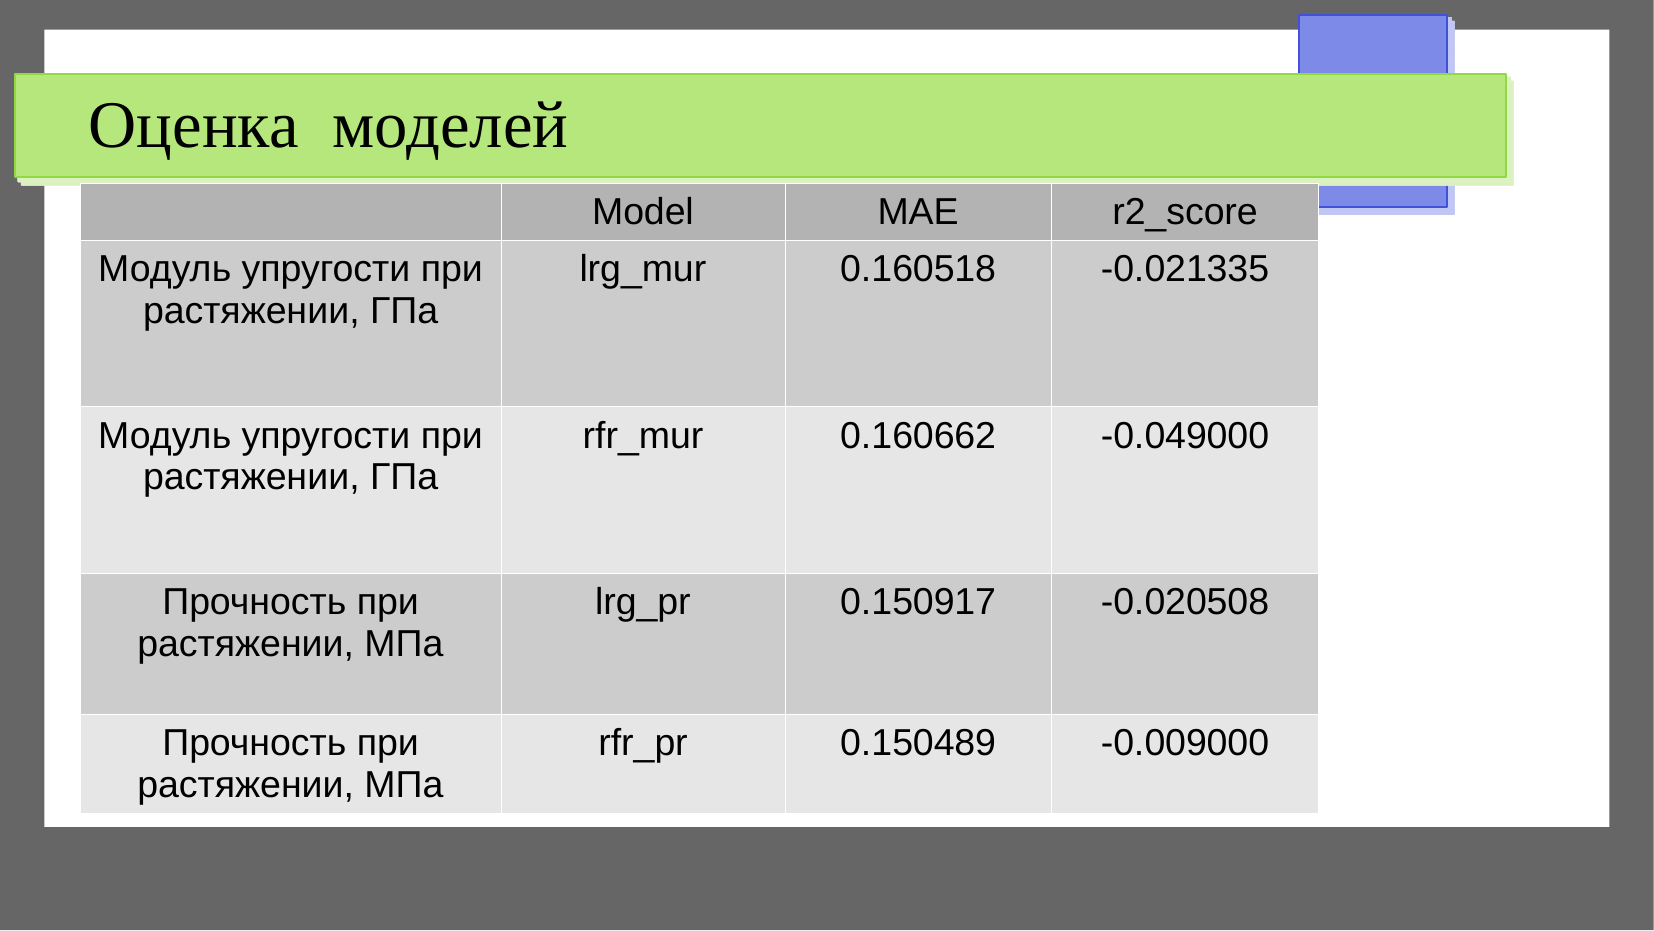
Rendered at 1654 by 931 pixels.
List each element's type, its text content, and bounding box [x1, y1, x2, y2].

table_cell lrg_pr [502, 574, 785, 714]
table_cell -0.009000 [1052, 715, 1318, 813]
table_cell Модуль упругости при растяжении, ГПа [81, 241, 501, 406]
table_cell 0.160518 [786, 241, 1051, 406]
title Оценка моделей [88, 73, 1506, 178]
table_cell Прочность при растяжении, МПа [81, 574, 501, 714]
table_header r2_score [1052, 184, 1318, 240]
table_cell rfr_pr [502, 715, 785, 813]
table_cell 0.150917 [786, 574, 1051, 714]
table_cell Модуль упругости при растяжении, ГПа [81, 407, 501, 573]
table_header Model [502, 184, 785, 240]
table_cell 0.150489 [786, 715, 1051, 813]
table_header [81, 184, 501, 240]
table_cell -0.049000 [1052, 407, 1318, 573]
table_cell lrg_mur [502, 241, 785, 406]
table_cell -0.021335 [1052, 241, 1318, 406]
table_cell Прочность при растяжении, МПа [81, 715, 501, 813]
table_cell 0.160662 [786, 407, 1051, 573]
table_cell rfr_mur [502, 407, 785, 573]
table_cell -0.020508 [1052, 574, 1318, 714]
table_header MAE [786, 184, 1051, 240]
